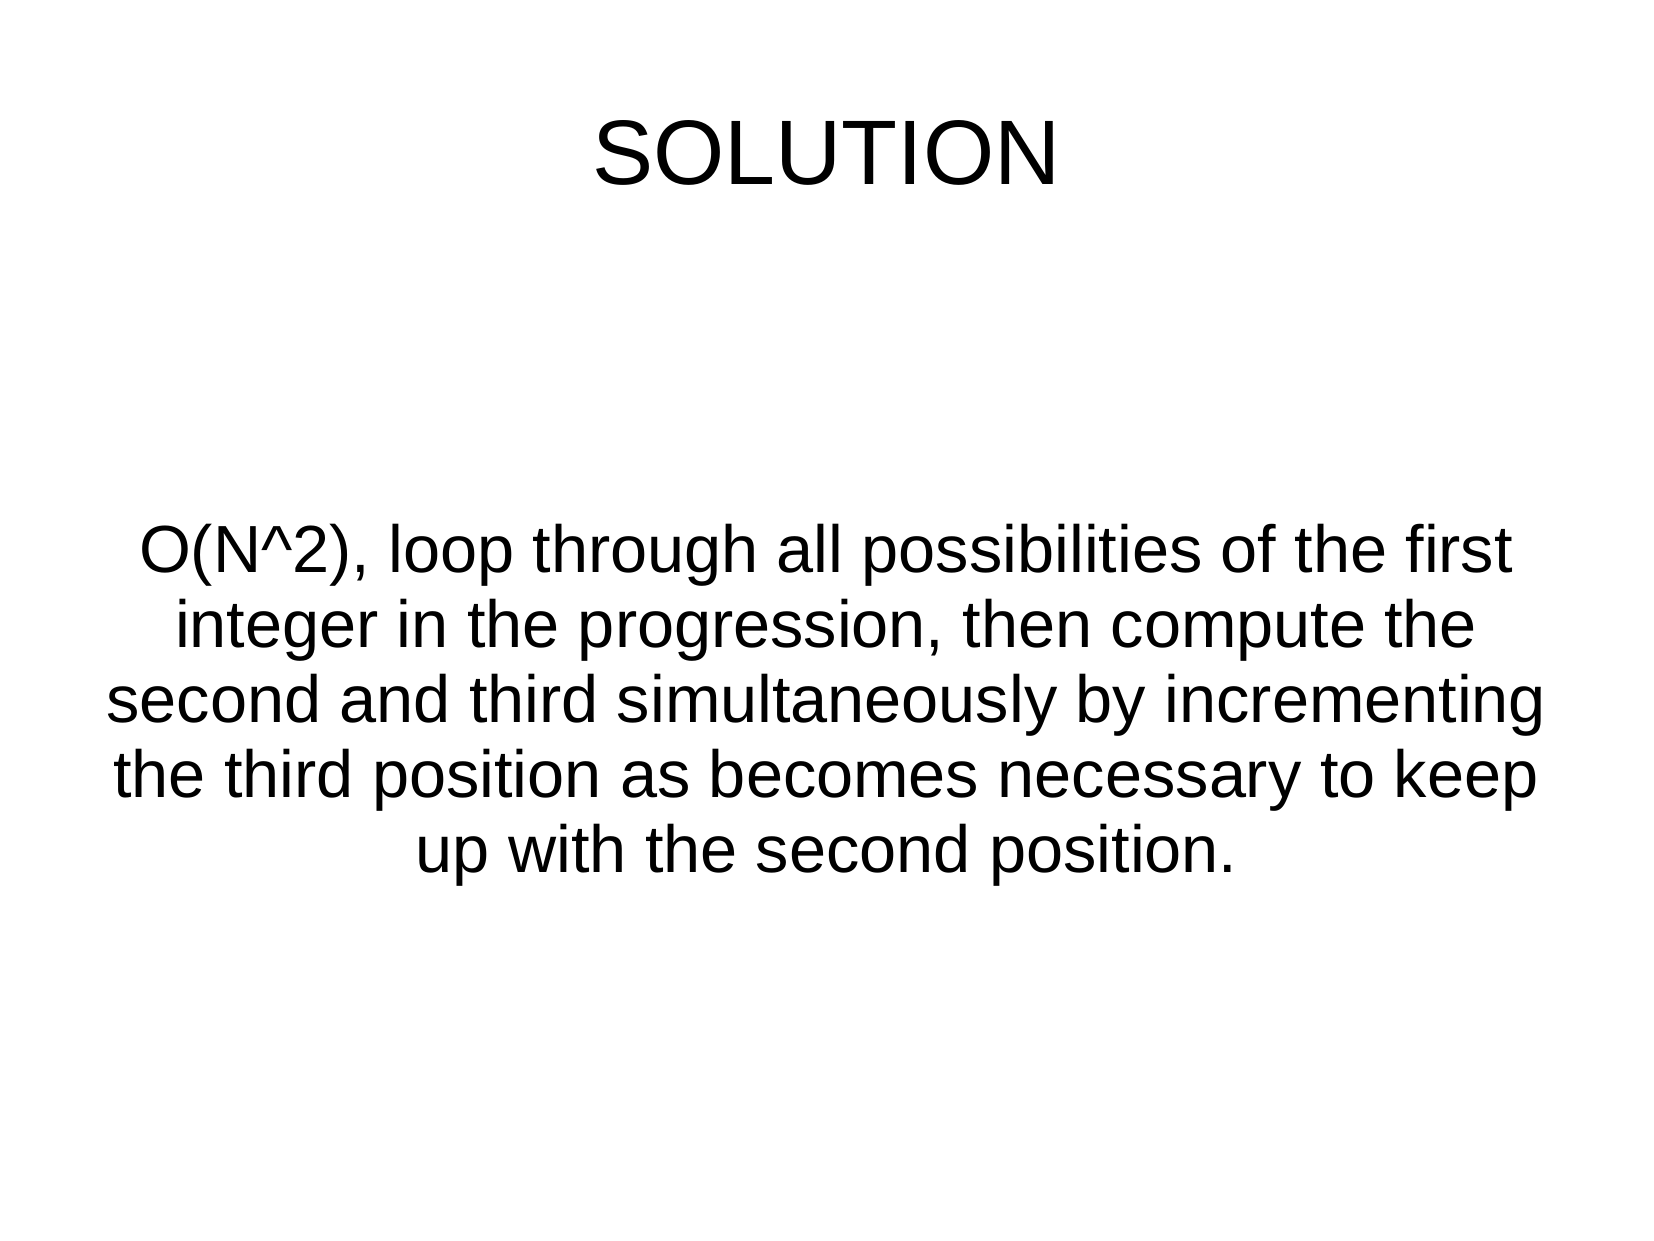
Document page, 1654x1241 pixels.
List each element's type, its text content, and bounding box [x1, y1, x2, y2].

subtitle O(N^2), loop through all possibilities of the first integer in the progression, then compute the second and third simultaneously by incrementing the third position as becomes necessary to keep up with the second position. [82, 297, 1571, 1102]
title SOLUTION [82, 56, 1571, 250]
